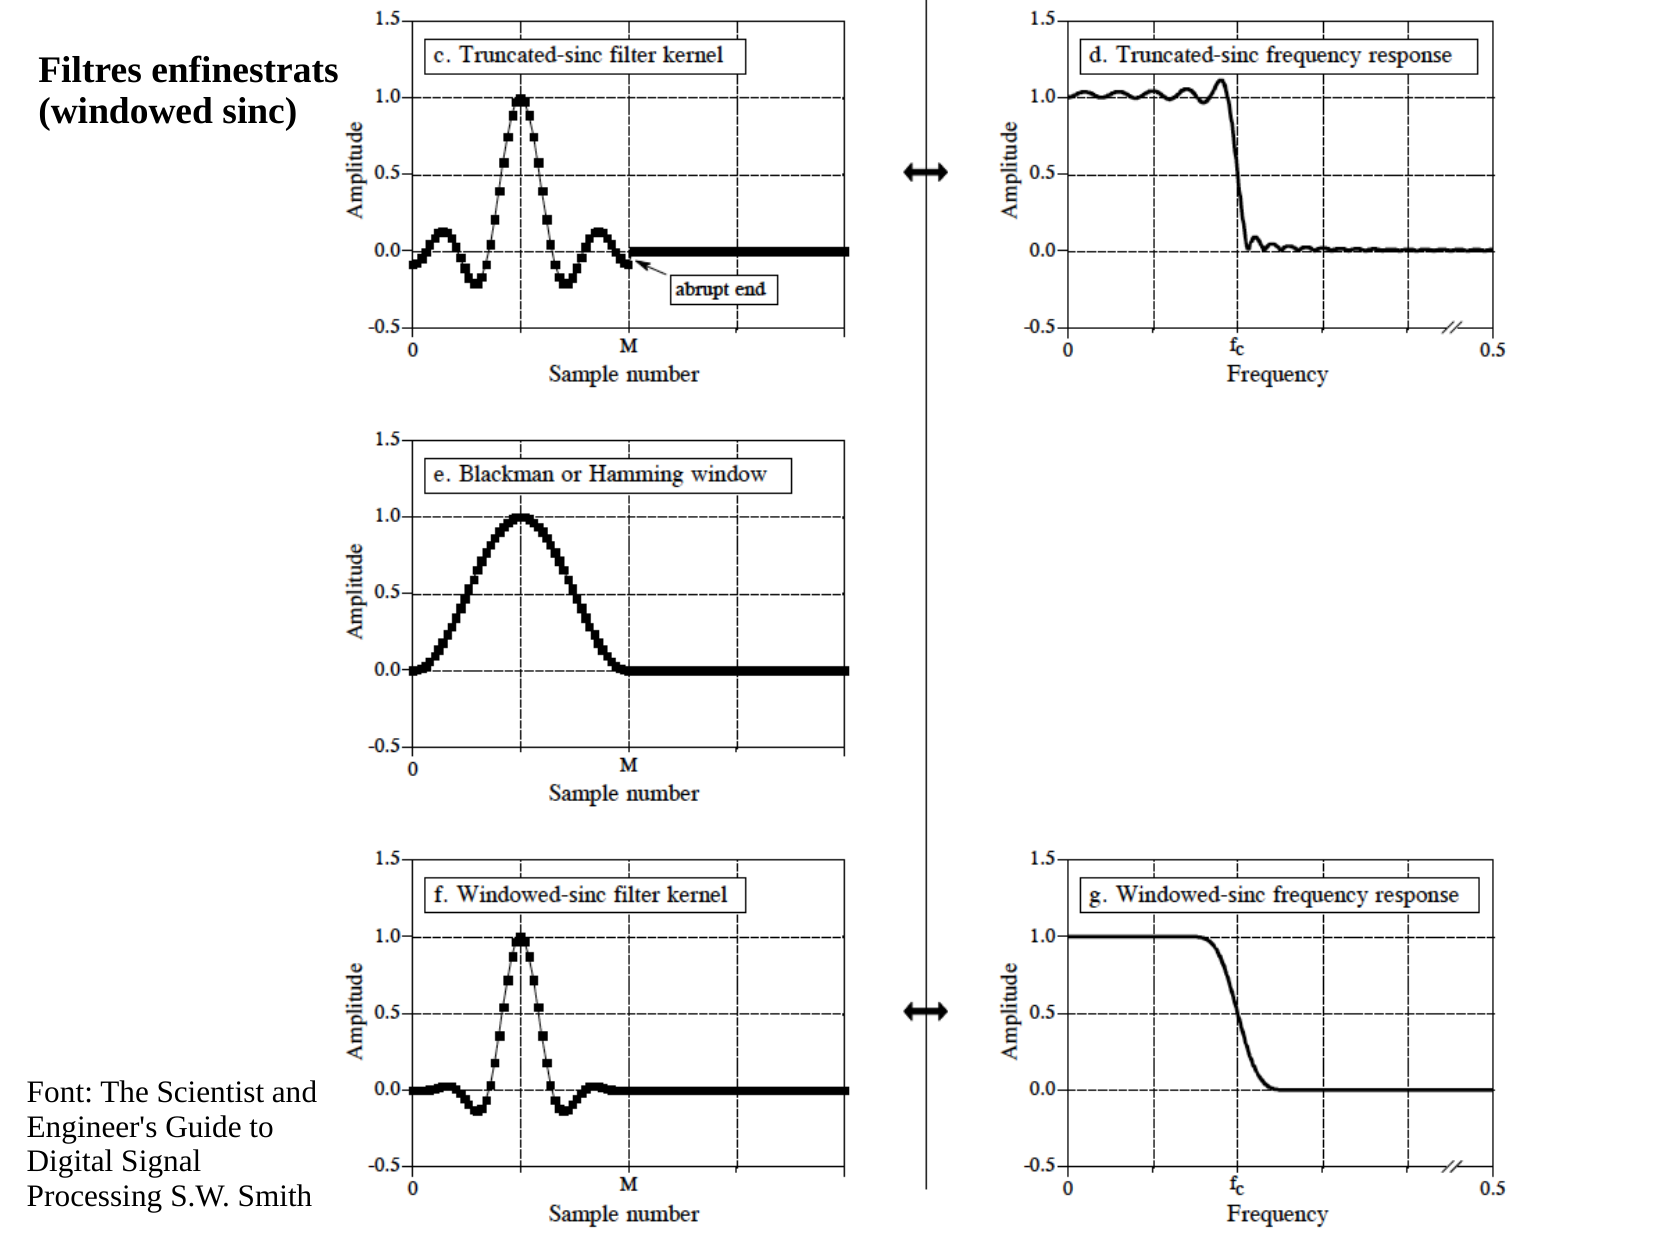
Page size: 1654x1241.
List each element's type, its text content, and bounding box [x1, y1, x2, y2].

picture [323, 0, 1548, 1241]
text_box Font: The Scientist and Engineer's Guide to Digital Signal Processing S.W. Smith [11, 1067, 337, 1221]
text_box Filtres enfinestrats (windowed sinc) [23, 41, 378, 140]
